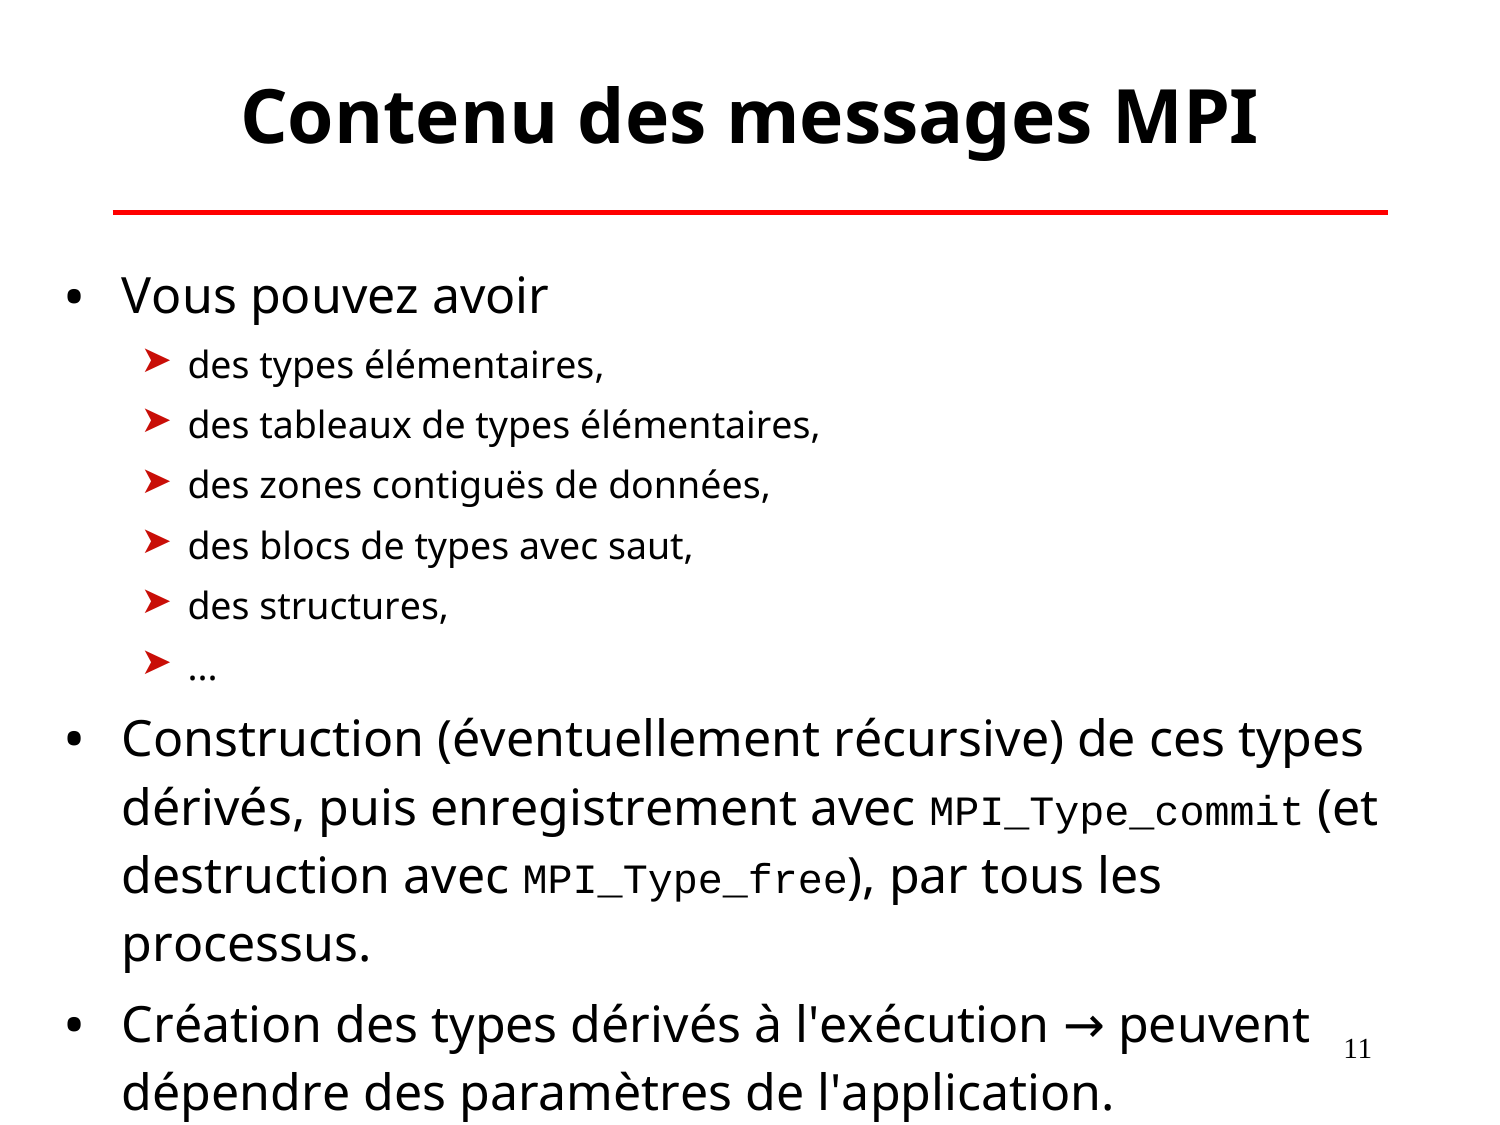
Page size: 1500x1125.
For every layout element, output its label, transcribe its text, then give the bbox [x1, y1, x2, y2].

title Contenu des messages MPI [112, 43, 1388, 186]
list Vous pouvez avoir des types élémentaires, des tableaux de types élémentaires, des zones contiguës de données, des blocs de types avec saut, des structures, ... Construction (éventuellement récursive) de ces types dérivés, puis enregistrement avec MPI_Type_commit (et destruction avec MPI_Type_free), par tous les processus. Création des types dérivés à l'exécution → peuvent dépendre des paramètres de l'application. [51, 253, 1420, 1081]
